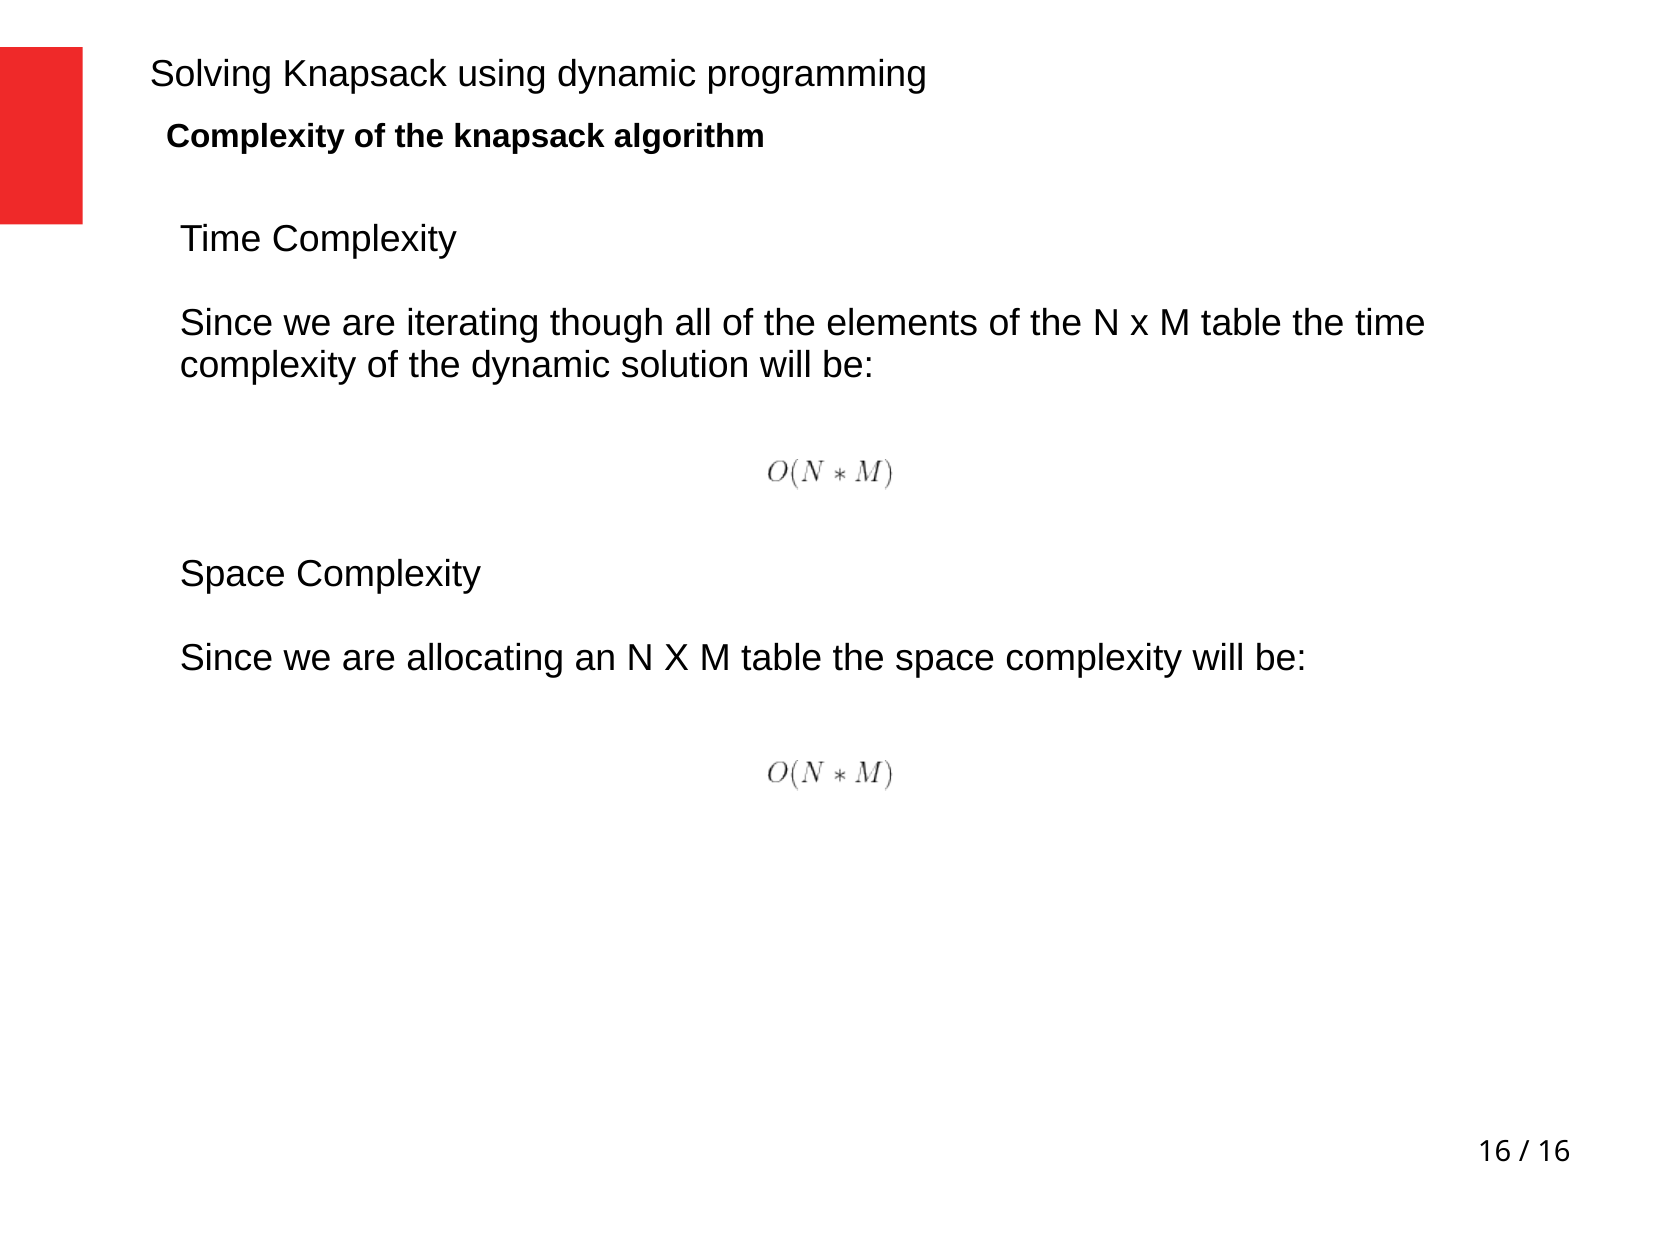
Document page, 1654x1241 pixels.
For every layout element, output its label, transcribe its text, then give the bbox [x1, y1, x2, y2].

text_box Complexity of the knapsack algorithm [151, 109, 973, 210]
text_box Solving Knapsack using dynamic programming [135, 45, 961, 102]
picture [767, 459, 893, 490]
picture [767, 760, 893, 791]
text_box Time Complexity Since we are iterating though all of the elements of the N x M table the time complexity of the dynamic solution will be: Space Complexity Since we are allocating an N X M table the space complexity will be: [165, 209, 1591, 771]
